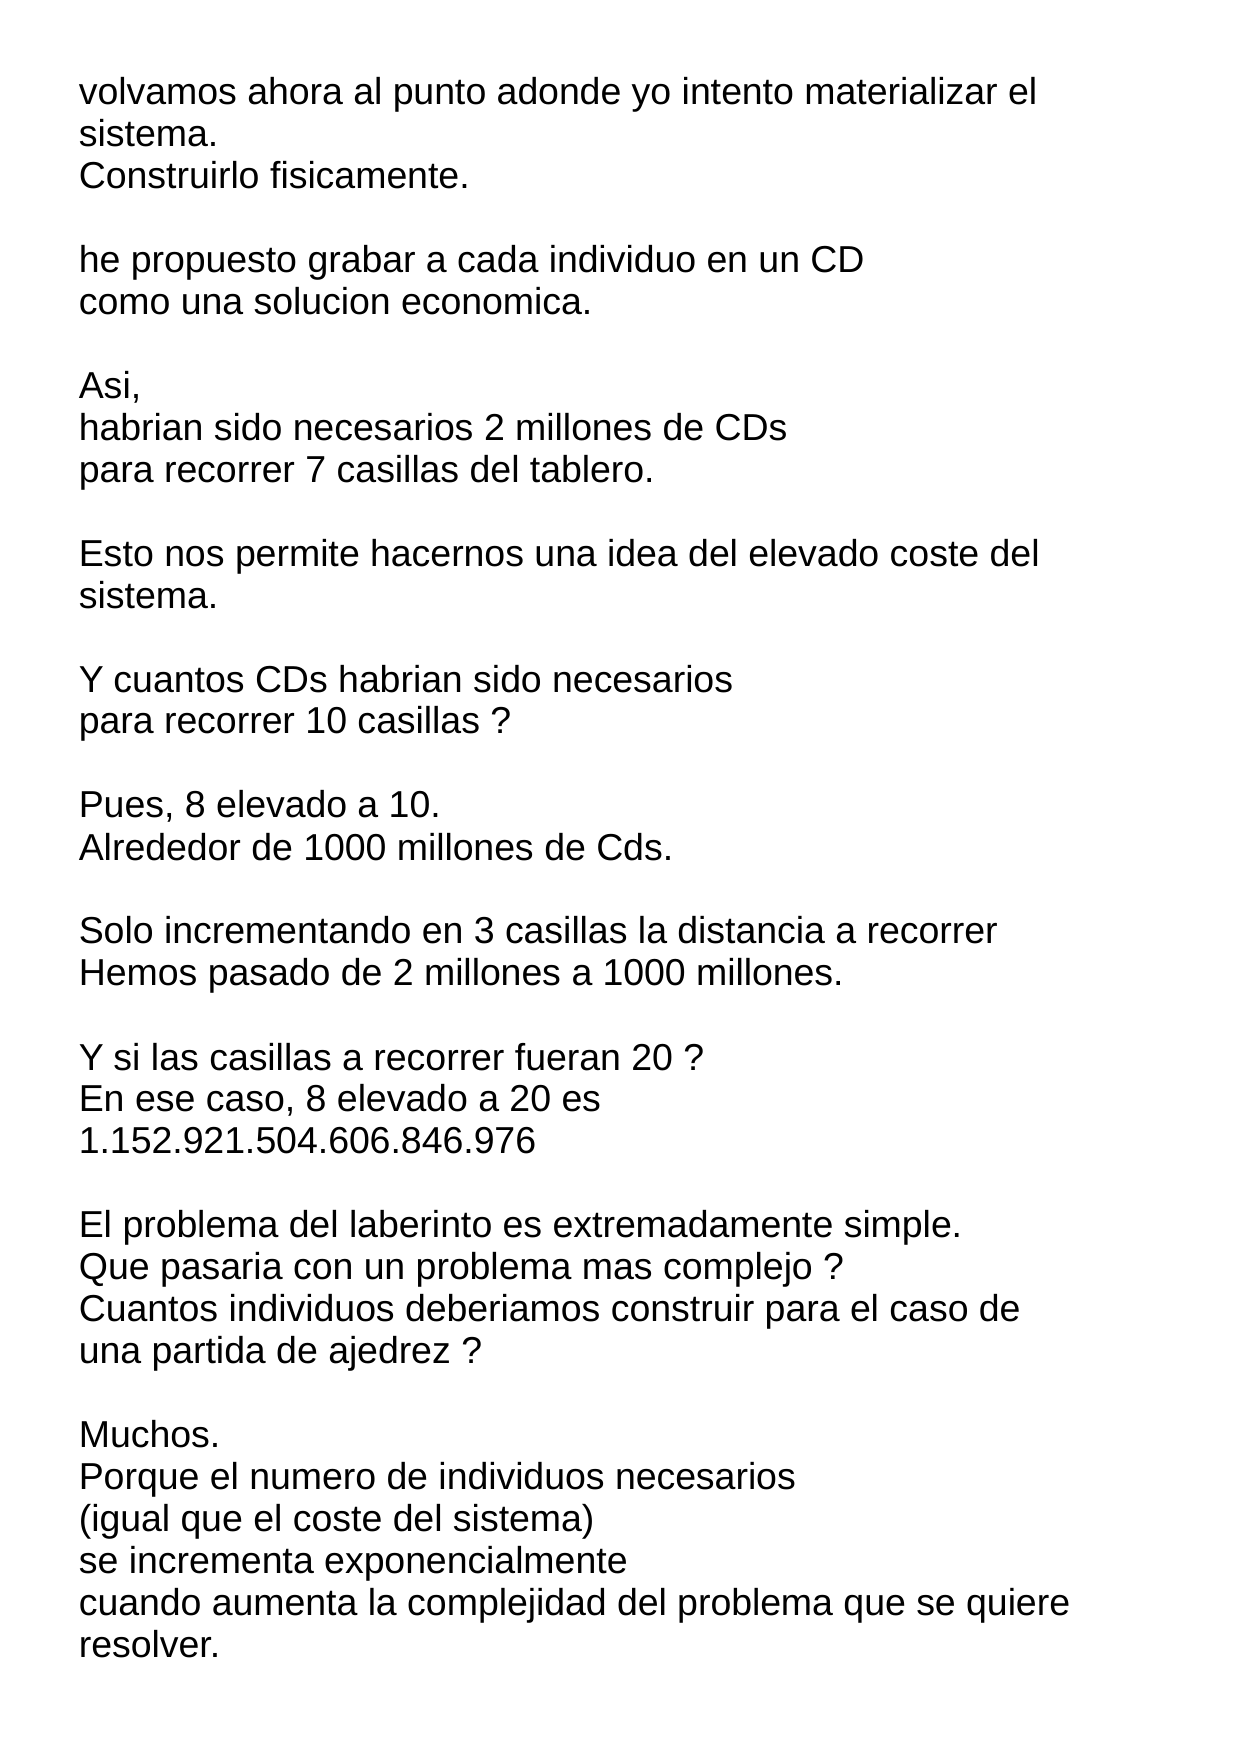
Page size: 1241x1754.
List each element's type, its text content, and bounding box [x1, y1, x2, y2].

text_box volvamos ahora al punto adonde yo intento materializar el sistema. Construirlo fisicamente. he propuesto grabar a cada individuo en un CD como una solucion economica. Asi, habrian sido necesarios 2 millones de CDs para recorrer 7 casillas del tablero. Esto nos permite hacernos una idea del elevado coste del sistema. Y cuantos CDs habrian sido necesarios para recorrer 10 casillas ? Pues, 8 elevado a 10. Alrededor de 1000 millones de Cds. Solo incrementando en 3 casillas la distancia a recorrer Hemos pasado de 2 millones a 1000 millones. Y si las casillas a recorrer fueran 20 ? En ese caso, 8 elevado a 20 es 1.152.921.504.606.846.976 El problema del laberinto es extremadamente simple. Que pasaria con un problema mas complejo ? Cuantos individuos deberiamos construir para el caso de una partida de ajedrez ? Muchos. Porque el numero de individuos necesarios (igual que el coste del sistema) se incrementa exponencialmente cuando aumenta la complejidad del problema que se quiere resolver. [64, 62, 1182, 1754]
